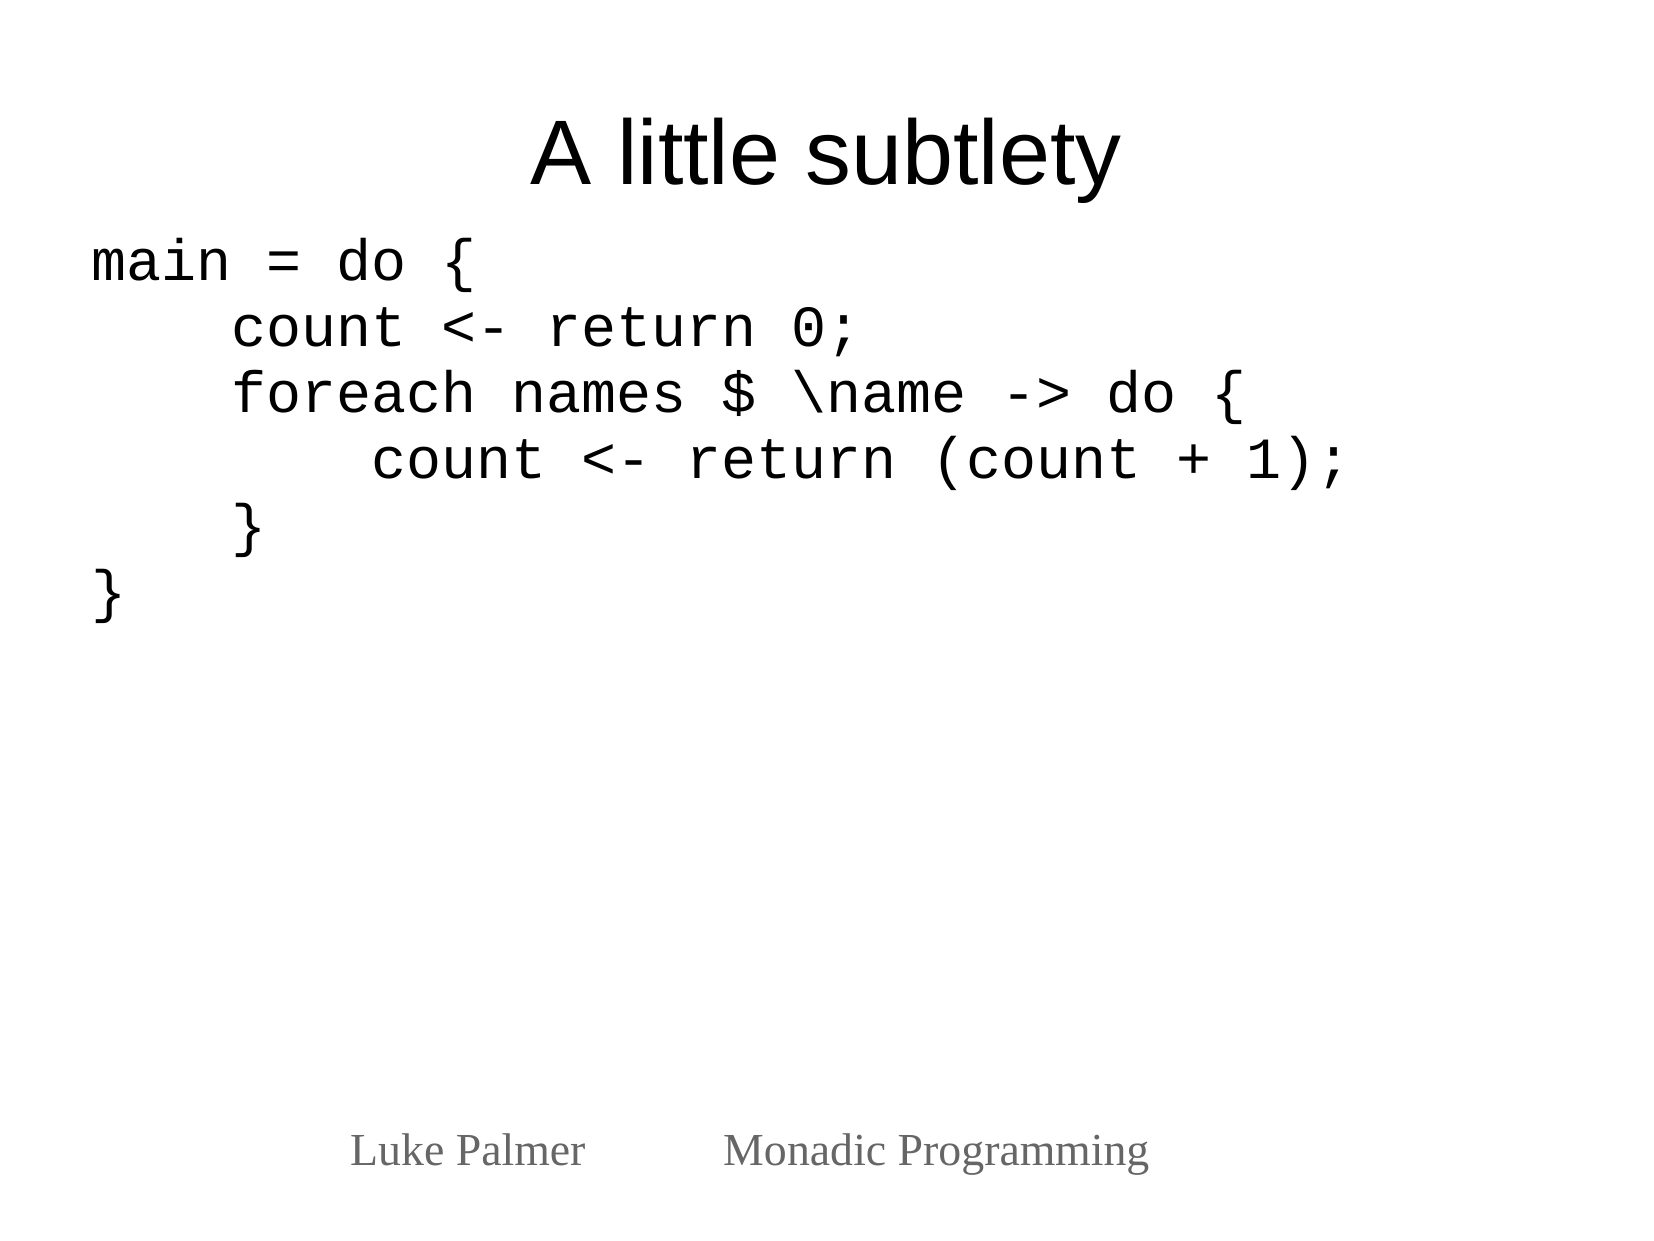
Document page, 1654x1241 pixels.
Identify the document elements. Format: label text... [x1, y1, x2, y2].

text_box main = do { count <- return 0; foreach names $ \name -> do { count <- return (count + 1); } } [75, 223, 1651, 638]
title A little subtlety [82, 49, 1571, 223]
